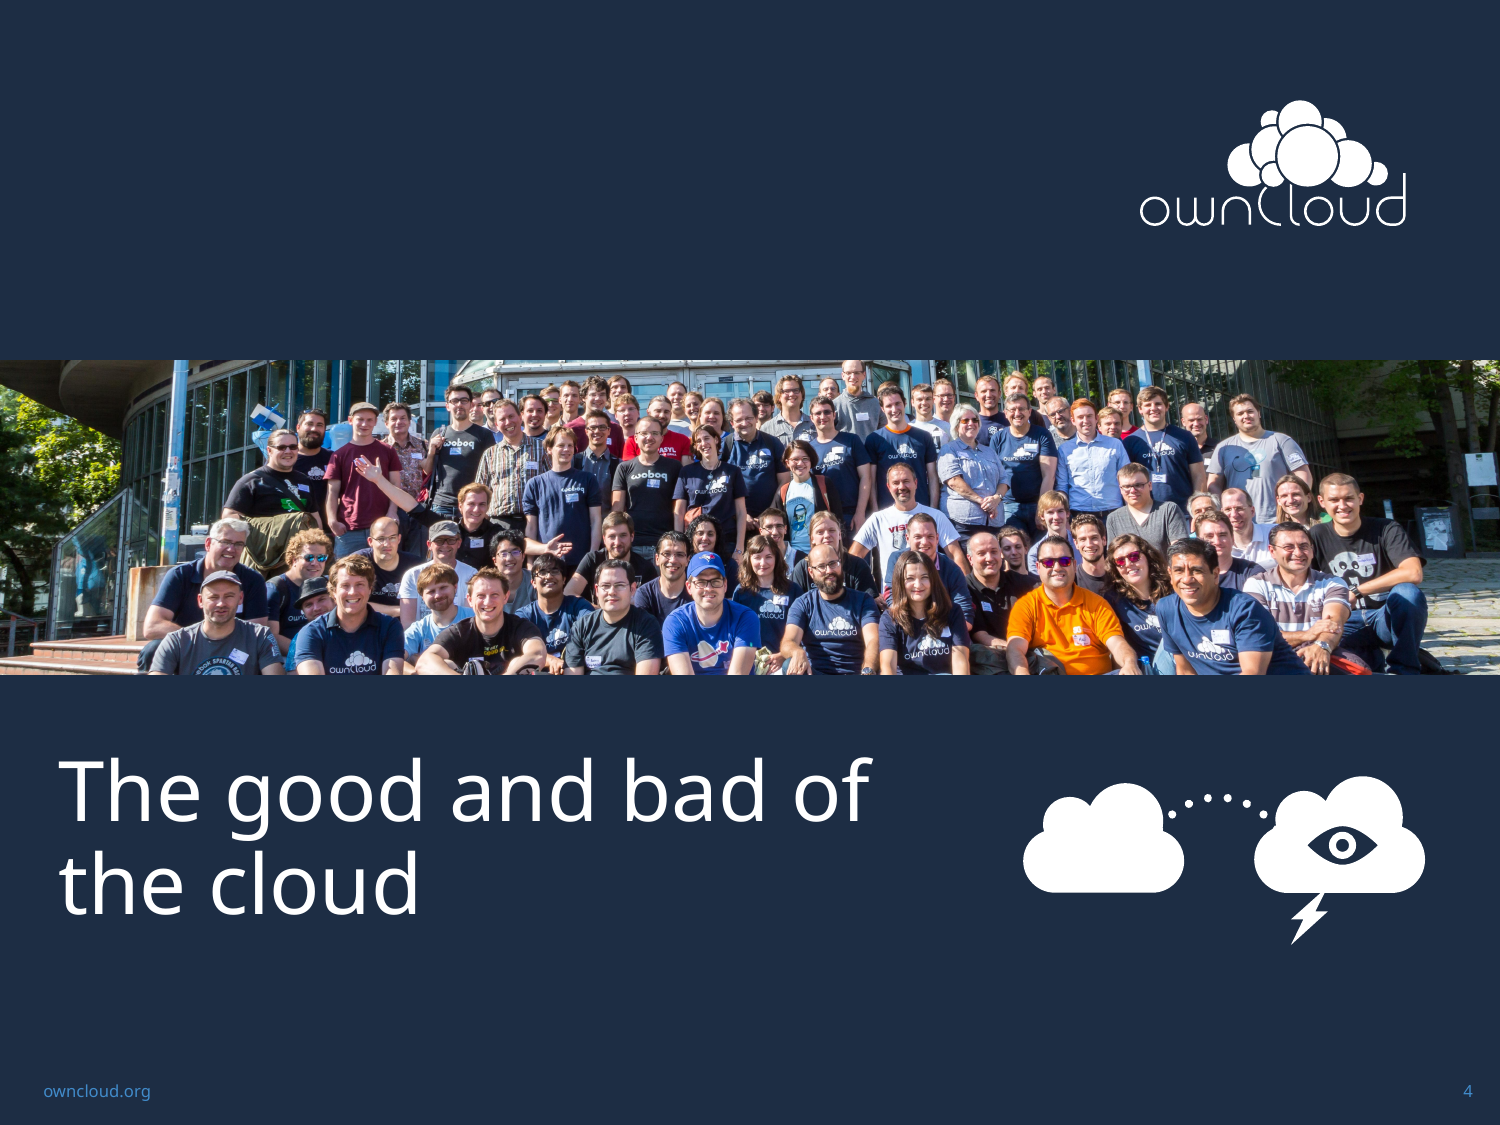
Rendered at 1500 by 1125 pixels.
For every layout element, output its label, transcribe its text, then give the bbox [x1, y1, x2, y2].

text_box [1223, 794, 1232, 803]
text_box [1259, 810, 1268, 819]
text_box [1185, 800, 1193, 808]
text_box [1254, 776, 1426, 946]
title The good and bad of the cloud [58, 743, 916, 937]
picture [0, 360, 1500, 675]
text_box [1242, 799, 1251, 808]
text_box [1204, 794, 1212, 803]
text_box [1168, 810, 1177, 819]
text_box [1023, 783, 1185, 893]
